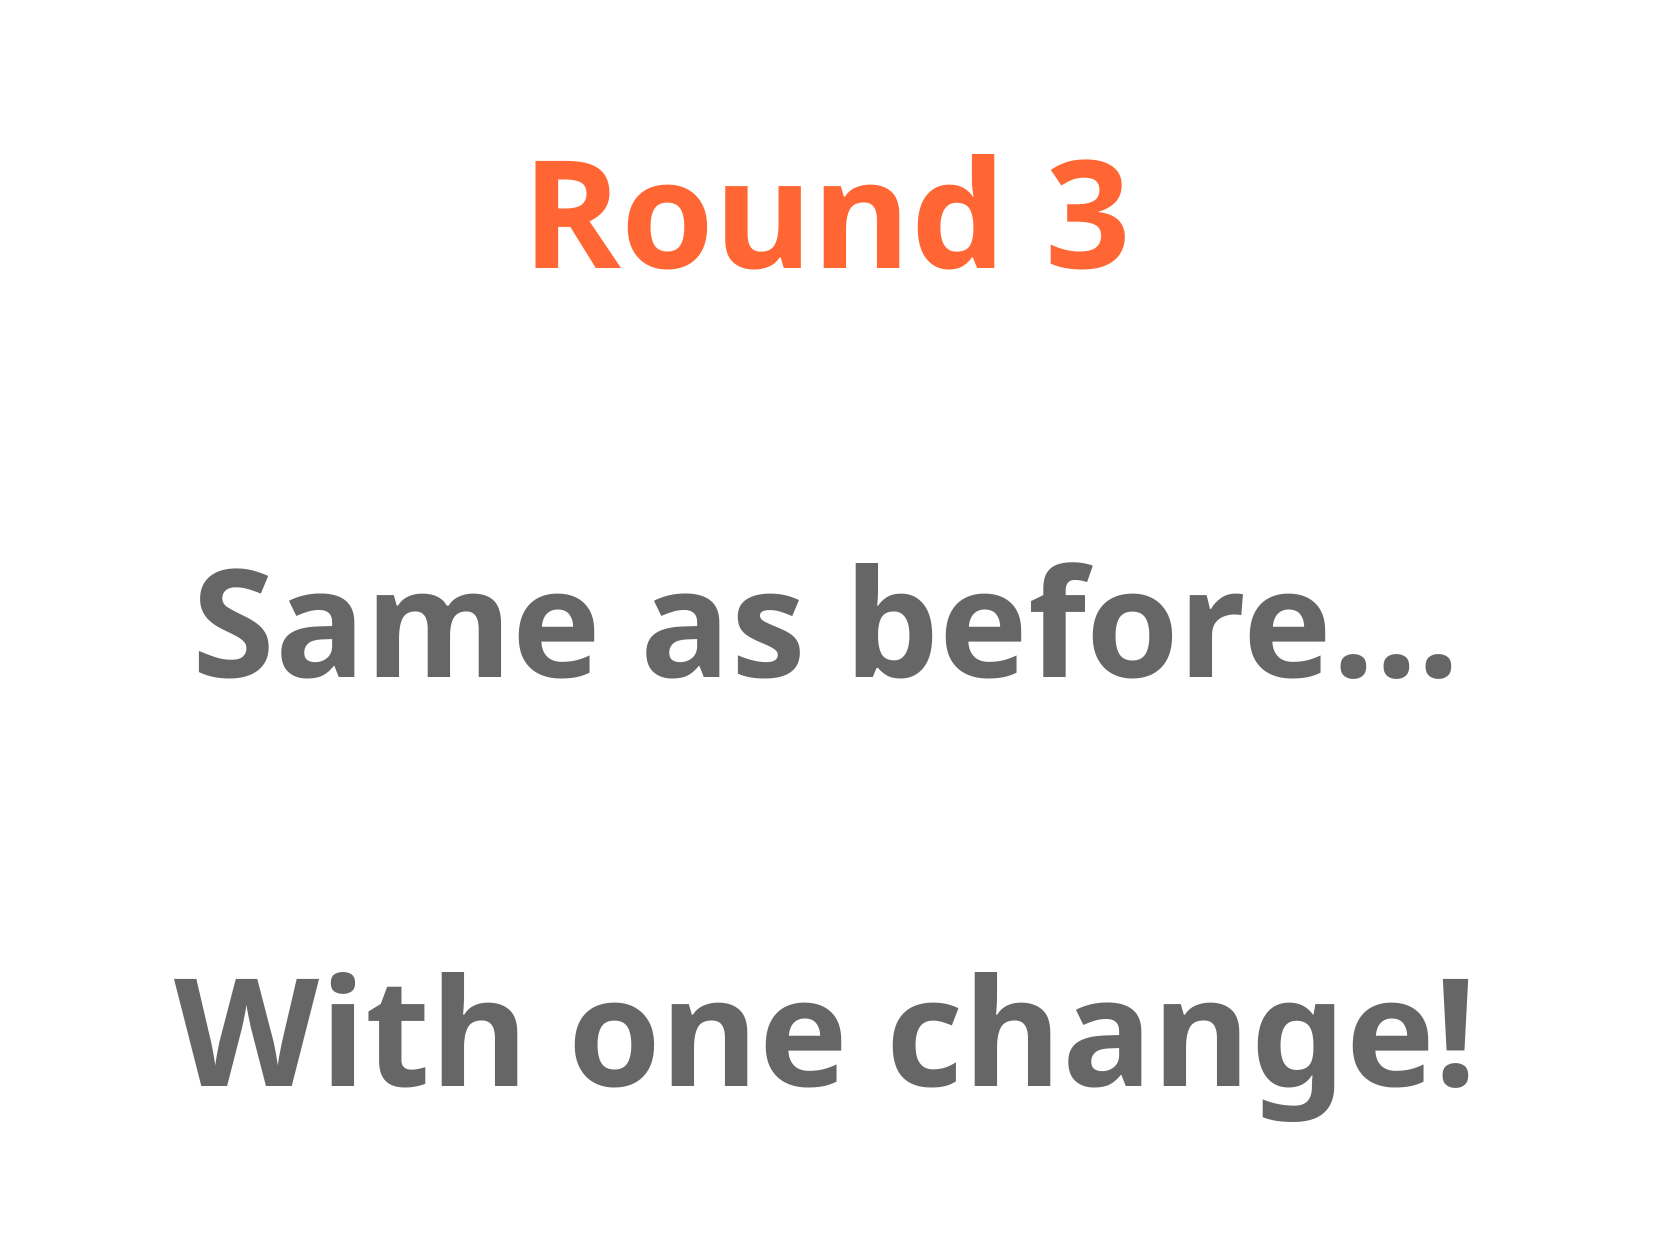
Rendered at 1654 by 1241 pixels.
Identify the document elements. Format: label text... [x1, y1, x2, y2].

title Round 3 Same as before... With one change! [59, 57, 1595, 1182]
